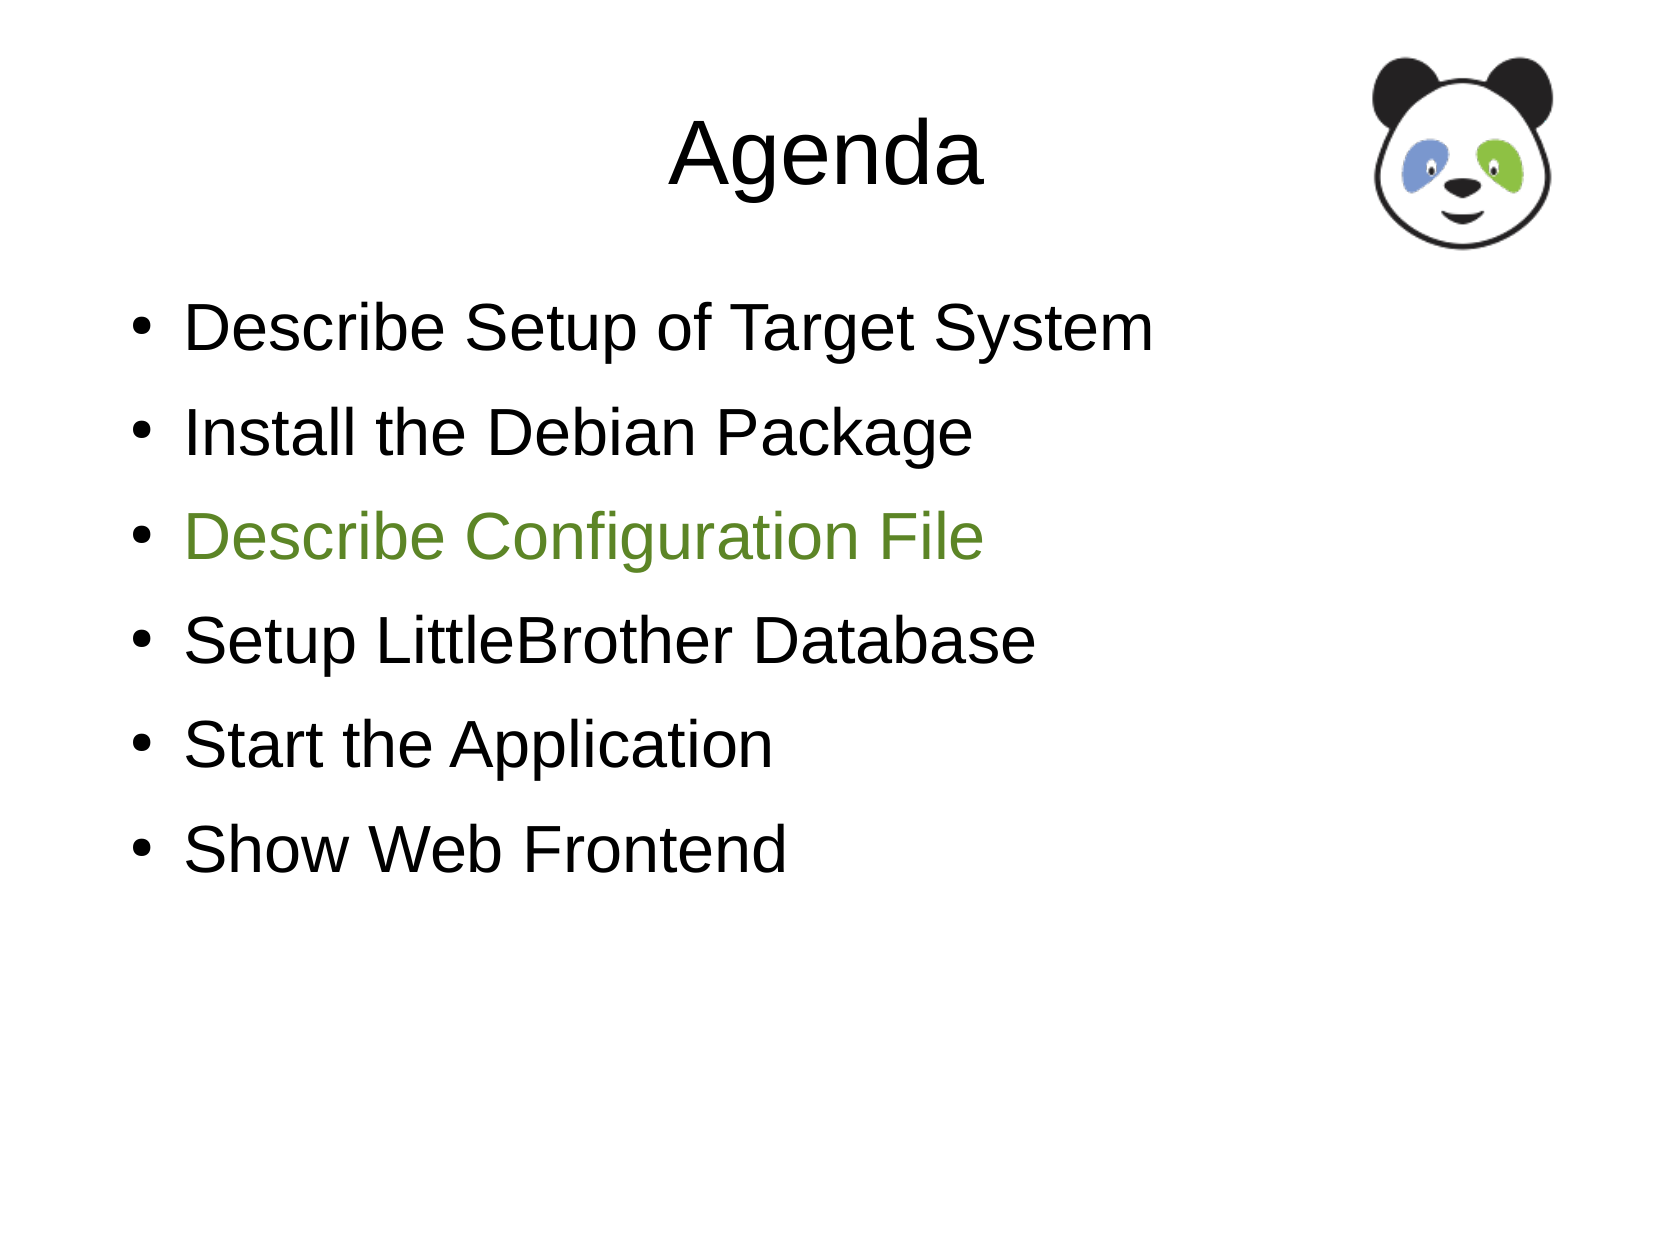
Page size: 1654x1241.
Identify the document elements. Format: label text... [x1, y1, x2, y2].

title Agenda [82, 49, 1571, 257]
list Describe Setup of Target System Install the Debian Package Describe Configuration File Setup LittleBrother Database Start the Application Show Web Frontend [82, 290, 1571, 1010]
